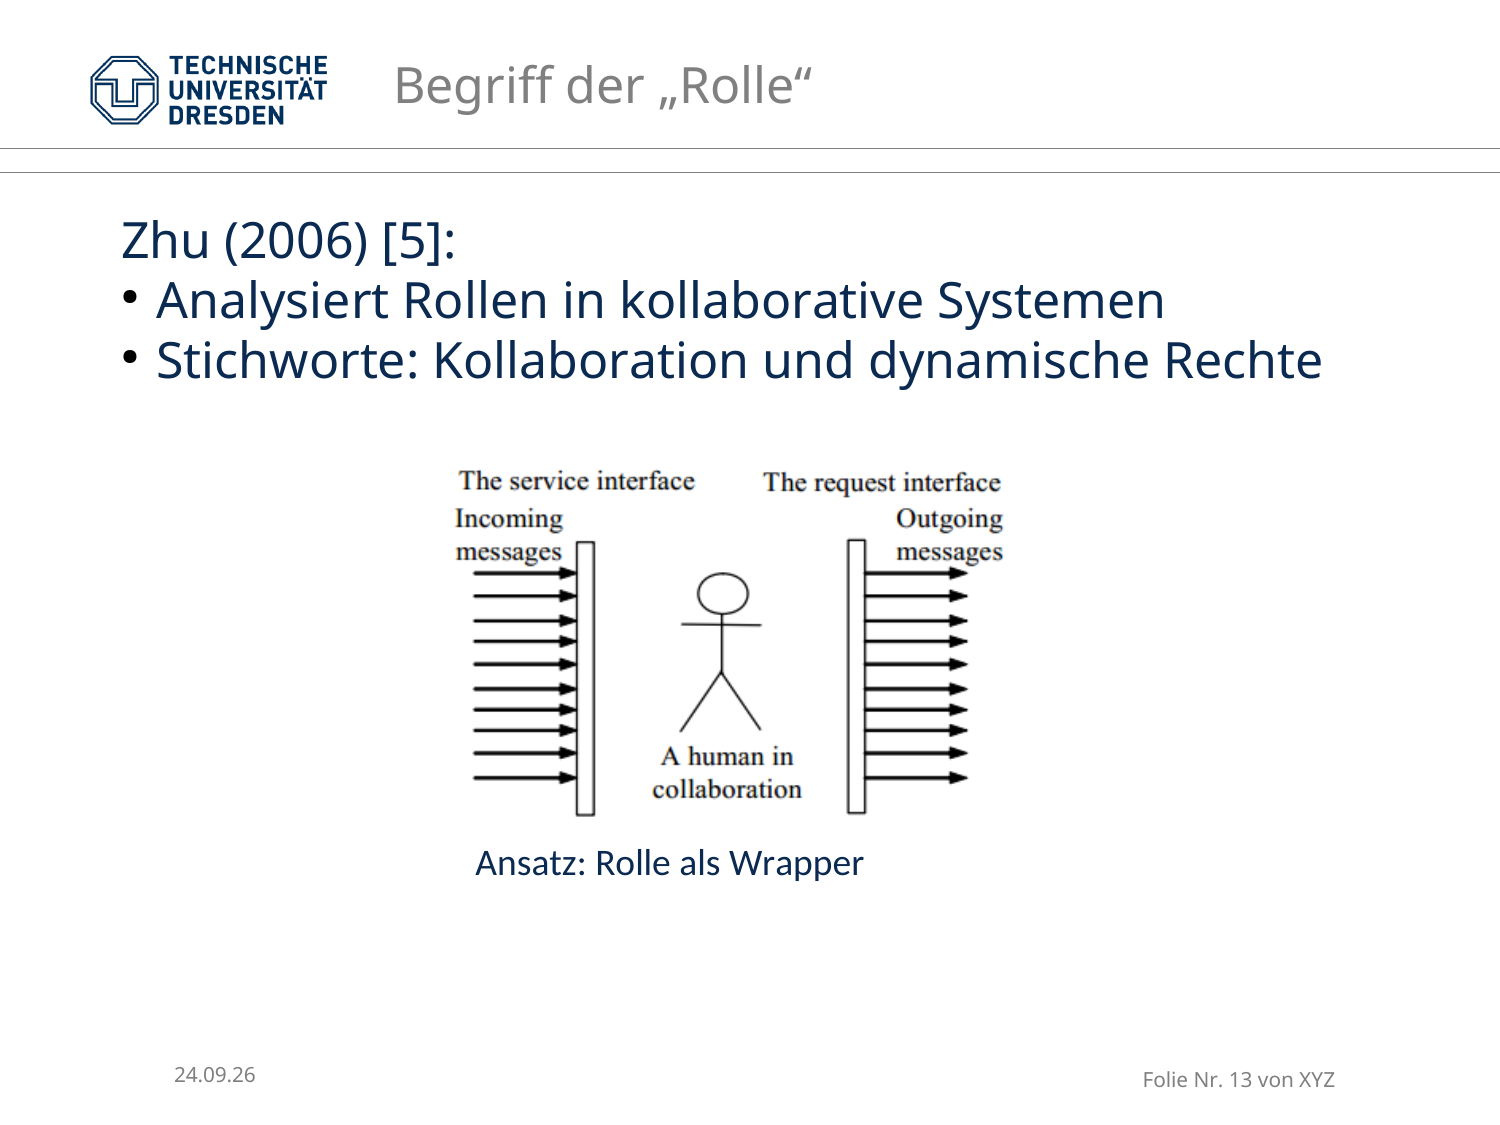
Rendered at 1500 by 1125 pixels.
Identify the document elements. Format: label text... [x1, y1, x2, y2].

picture [438, 460, 1028, 831]
title Begriff der „Rolle“ [378, 0, 1500, 178]
text_box 26.06.18 [159, 1046, 510, 1107]
picture [90, 54, 327, 125]
text_box Ansatz: Rolle als Wrapper [460, 830, 1134, 891]
text_box Zhu (2006) [5]: Analysiert Rollen in kollaborative Systemen Stichworte: Kollaboration und dynamische Rechte [106, 200, 1430, 576]
